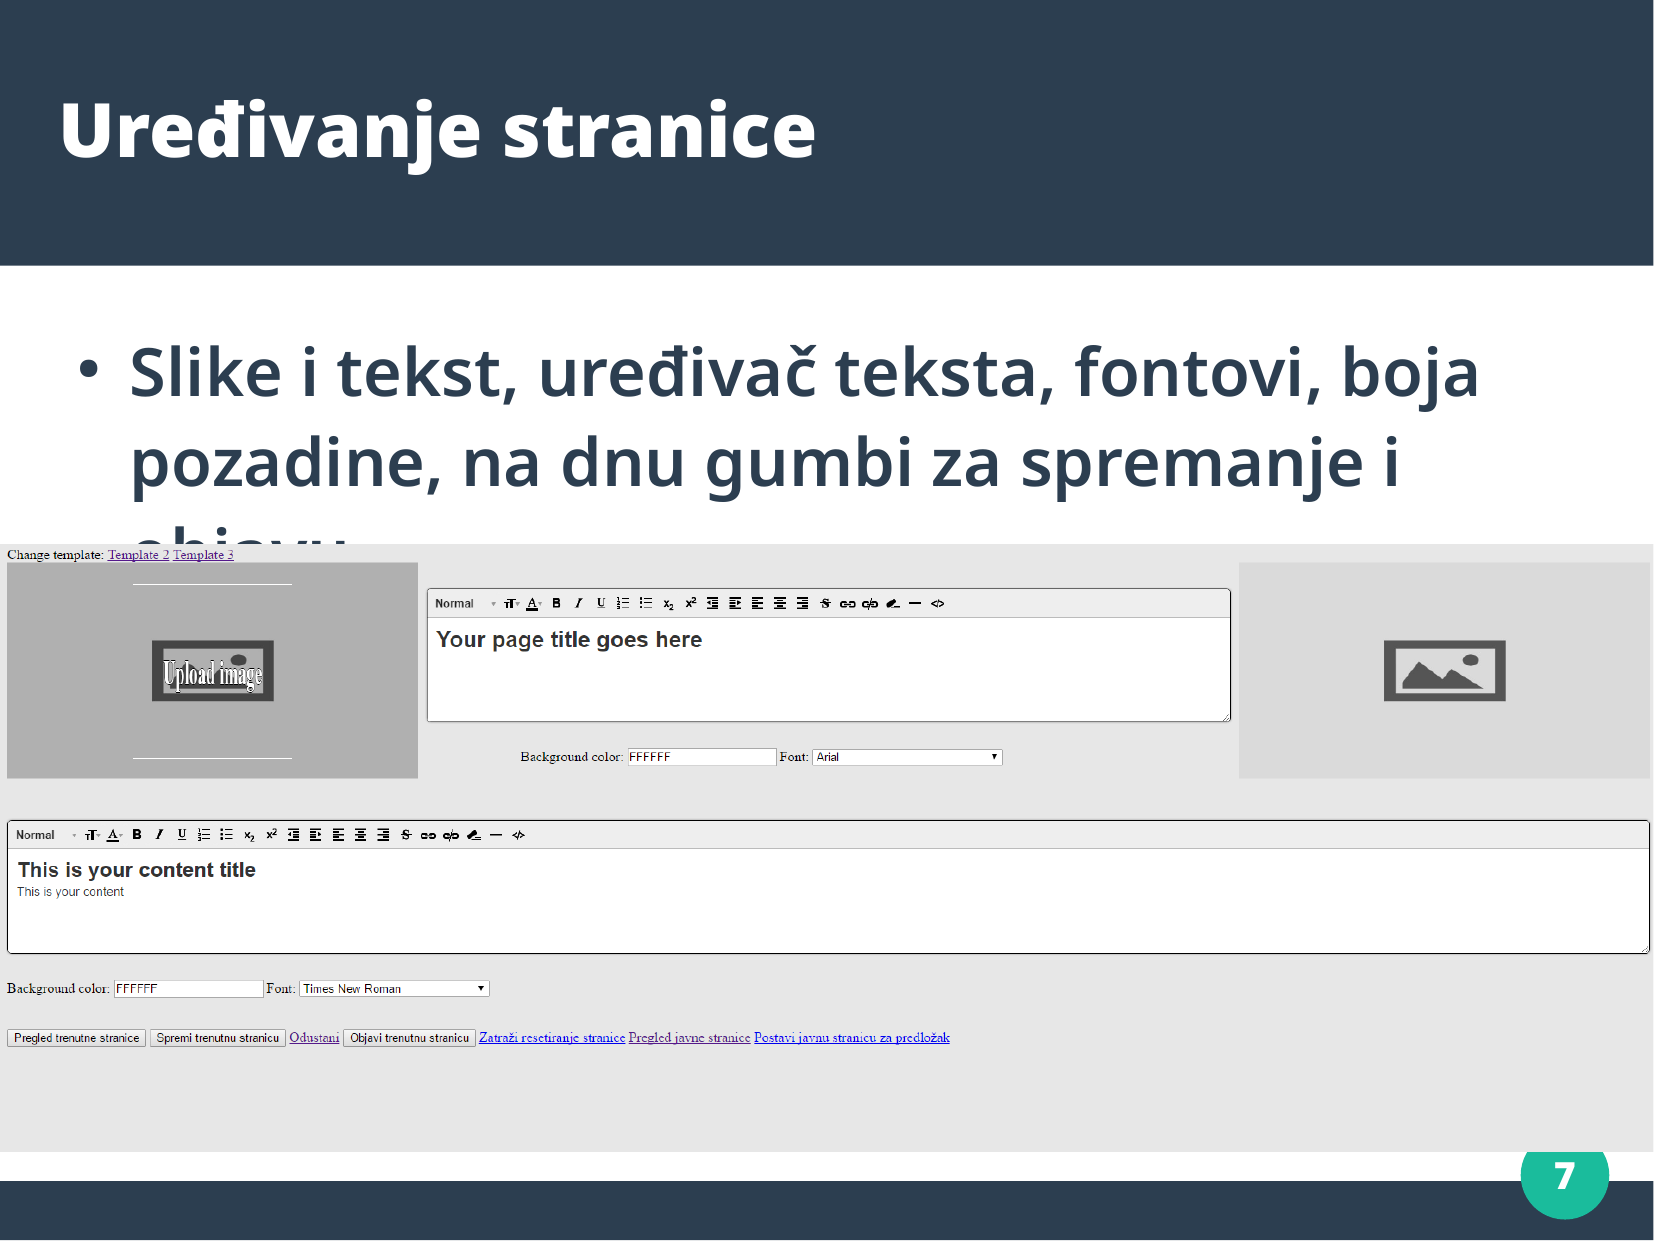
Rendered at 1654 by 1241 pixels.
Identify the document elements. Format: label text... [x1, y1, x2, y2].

title Uređivanje stranice [59, 49, 1595, 207]
list Slike i tekst, uređivač teksta, fontovi, boja pozadine, na dnu gumbi za spremanje i objavu [59, 324, 1595, 544]
picture [0, 544, 1654, 1152]
